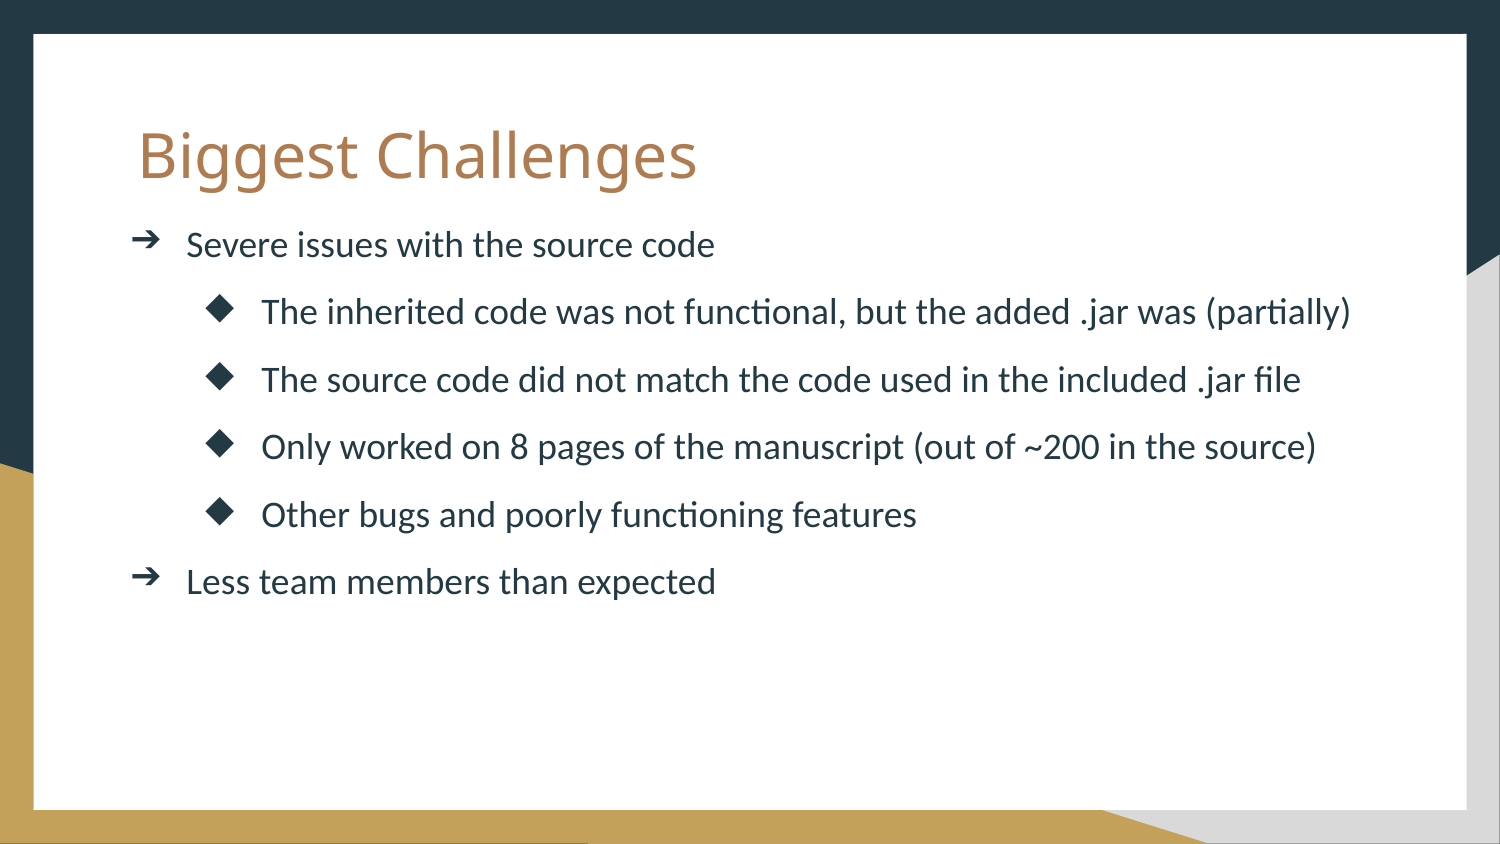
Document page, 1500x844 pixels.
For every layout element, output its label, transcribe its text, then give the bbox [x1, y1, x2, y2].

title Biggest Challenges [122, 101, 1354, 182]
list Severe issues with the source code The inherited code was not functional, but the added .jar was (partially) The source code did not match the code used in the included .jar file Only worked on 8 pages of the manuscript (out of ~200 in the source) Other bugs and poorly functioning features Less team members than expected [96, 182, 1416, 646]
